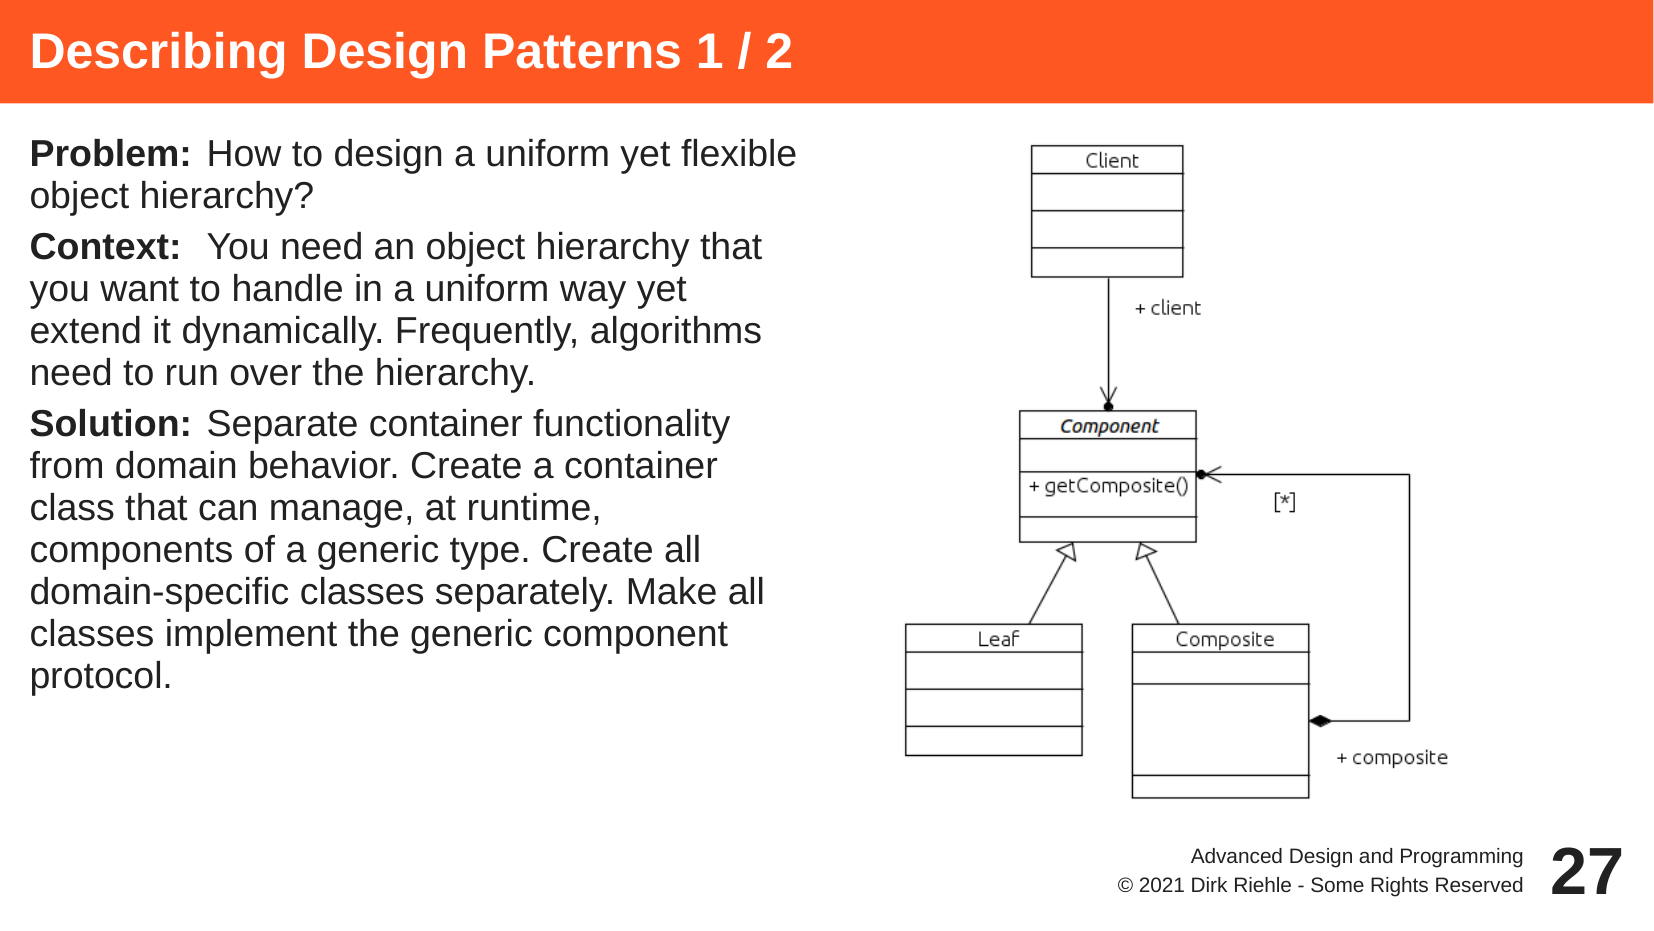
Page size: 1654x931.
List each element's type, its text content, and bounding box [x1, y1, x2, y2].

title Describing Design Patterns 1 / 2 [0, 0, 1654, 104]
list Problem: How to design a uniform yet flexible object hierarchy? Context: You need an object hierarchy that you want to handle in a uniform way yet extend it dynamically. Frequently, algorithms need to run over the hierarchy. Solution: Separate container functionality from domain behavior. Create a container class that can manage, at runtime, components of a generic type. Create all domain-specific classes separately. Make all classes implement the generic component protocol. [29, 132, 808, 813]
picture [892, 132, 1580, 813]
